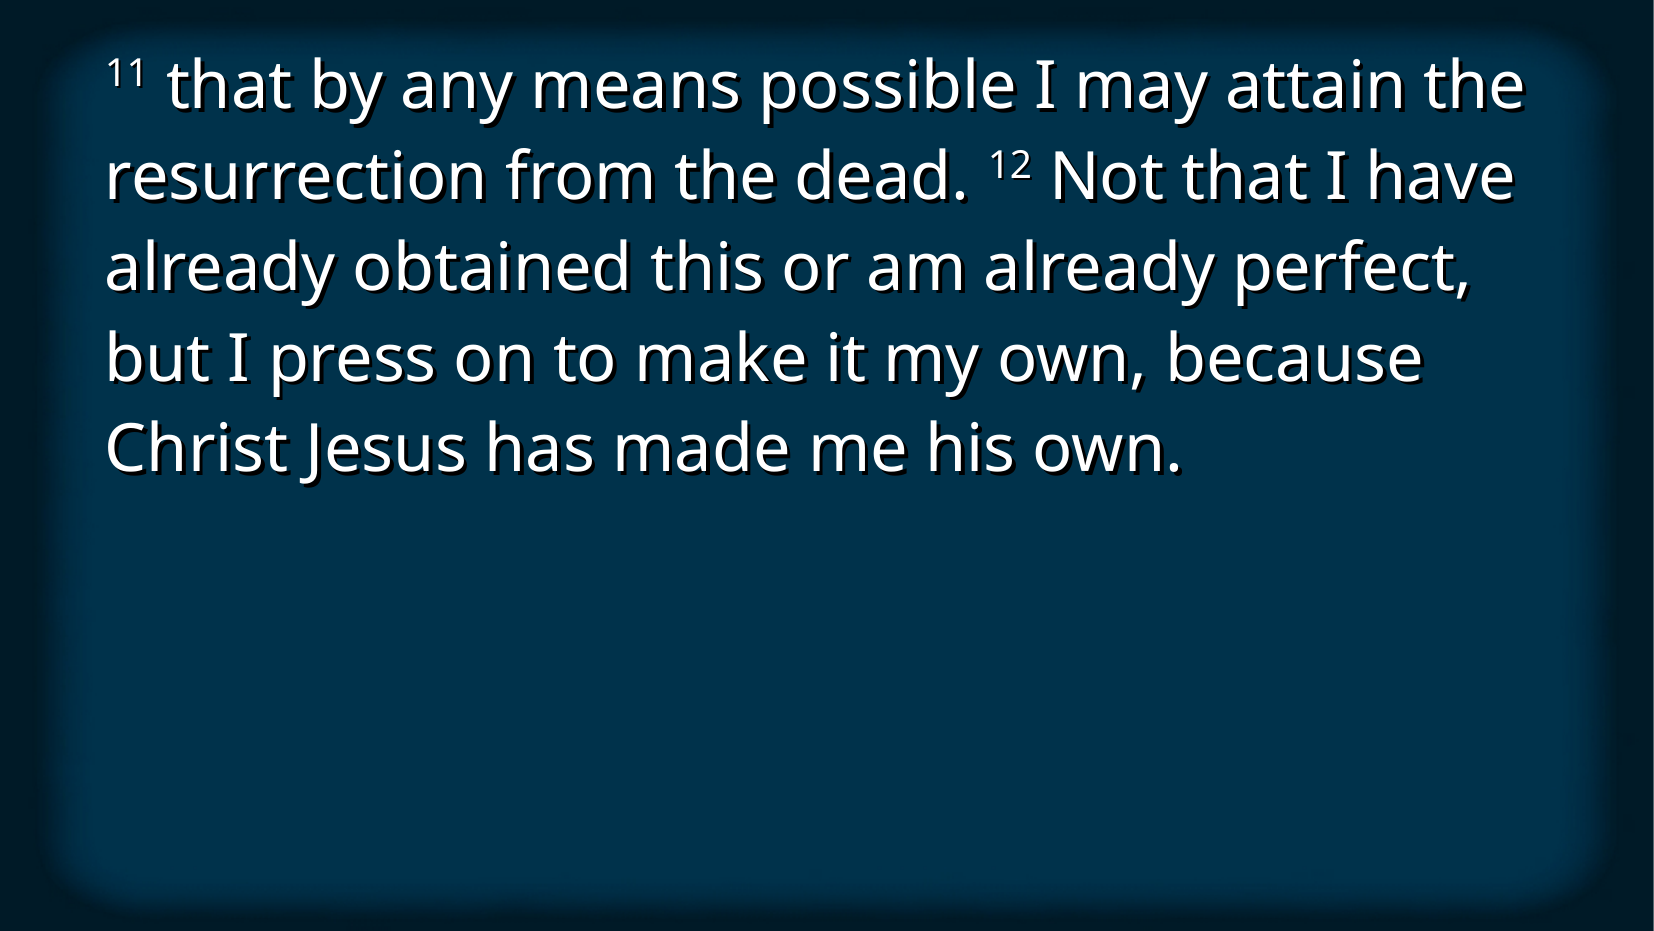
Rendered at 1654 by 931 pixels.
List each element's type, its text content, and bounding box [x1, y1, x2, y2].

picture [0, 0, 1654, 931]
text_box 11 that by any means possible I may attain the resurrection from the dead. 12 Not that I have already obtained this or am already perfect, but I press on to make it my own, because Christ Jesus has made me his own. [90, 30, 1576, 499]
